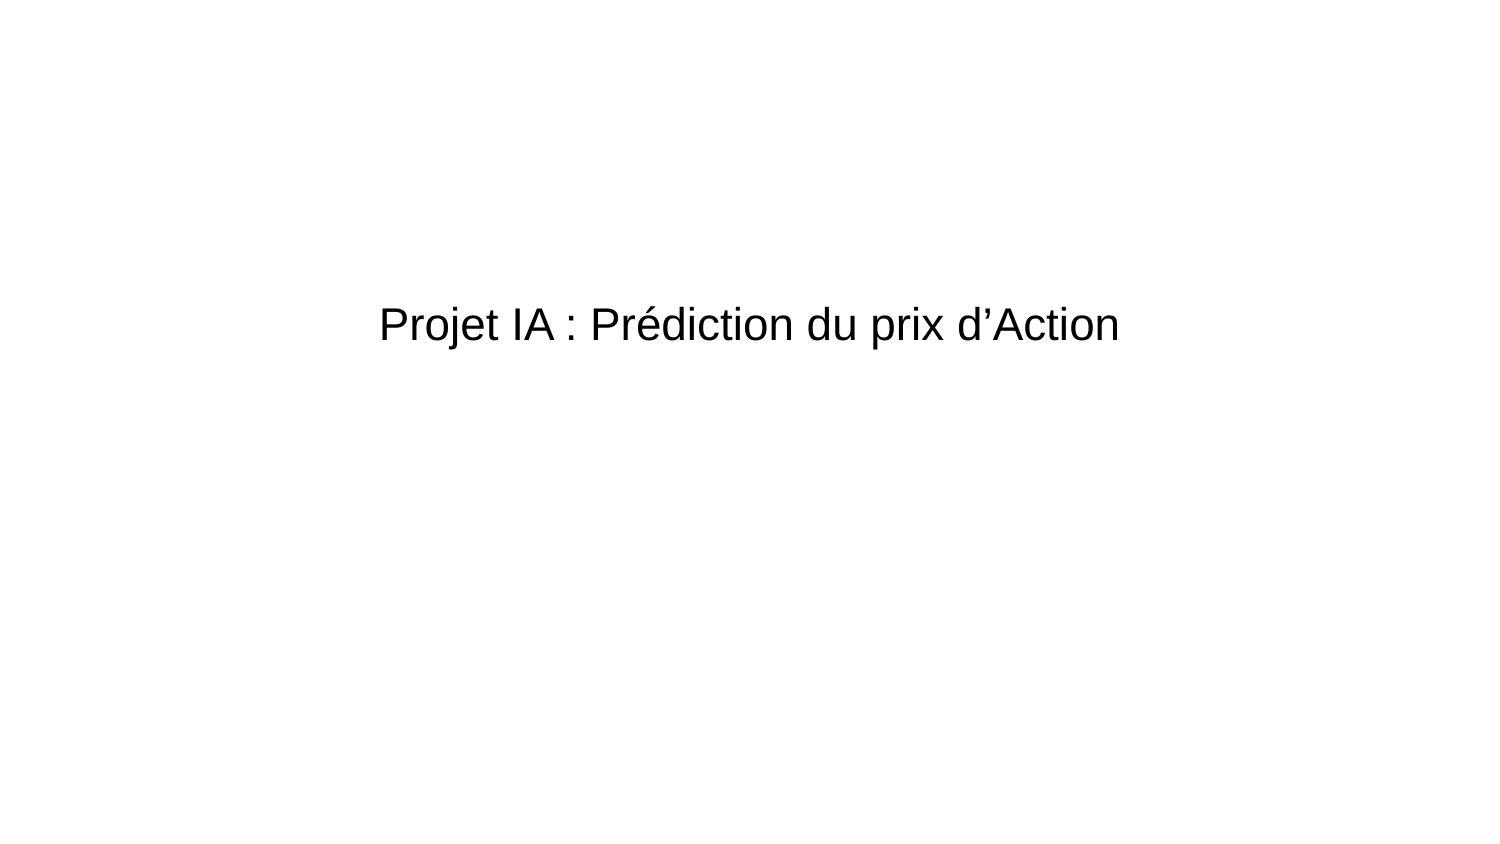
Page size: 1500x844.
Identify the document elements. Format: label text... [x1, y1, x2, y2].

text_box Projet IA : Prédiction du prix d’Action [0, 279, 1500, 365]
